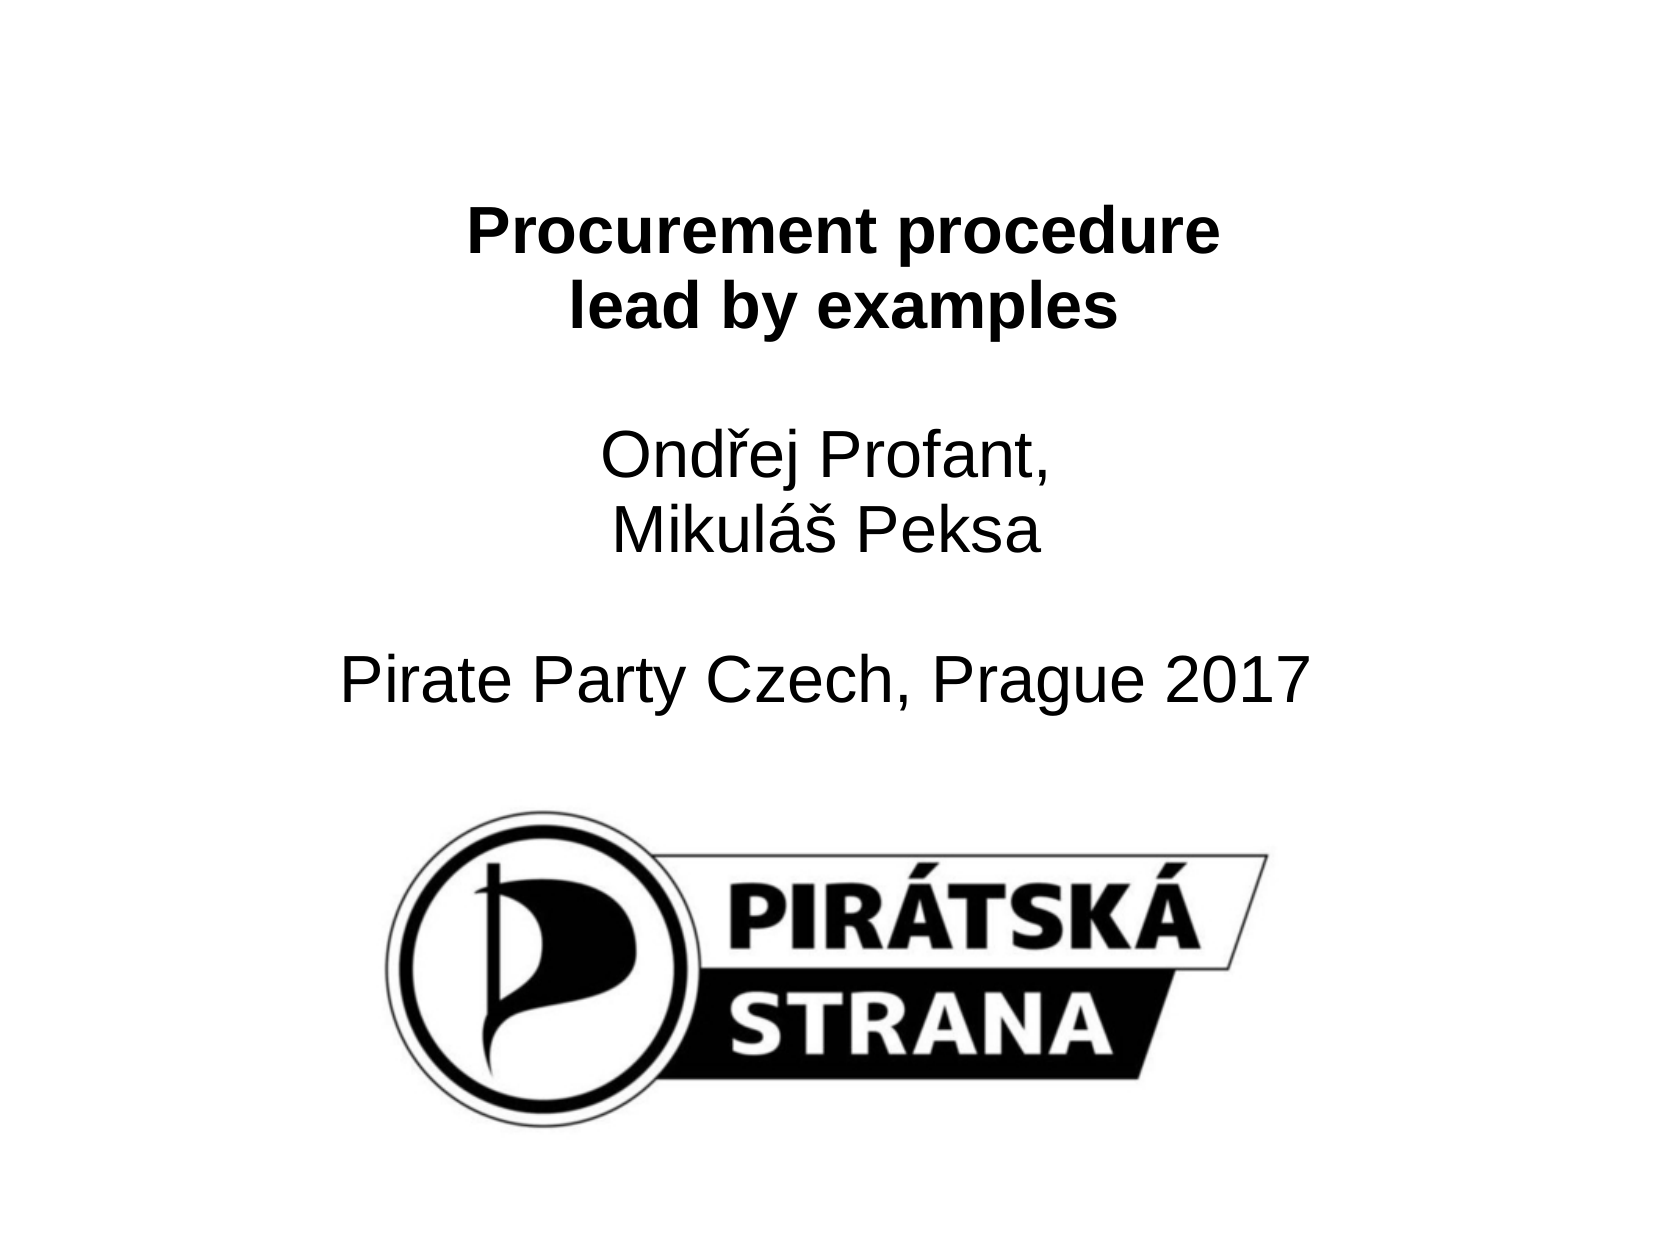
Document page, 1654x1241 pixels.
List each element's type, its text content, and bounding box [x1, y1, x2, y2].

subtitle Procurement procedure lead by examples Ondřej Profant, Mikuláš Peksa Pirate Party Czech, Prague 2017 [82, 49, 1571, 1010]
picture [335, 731, 1321, 1201]
